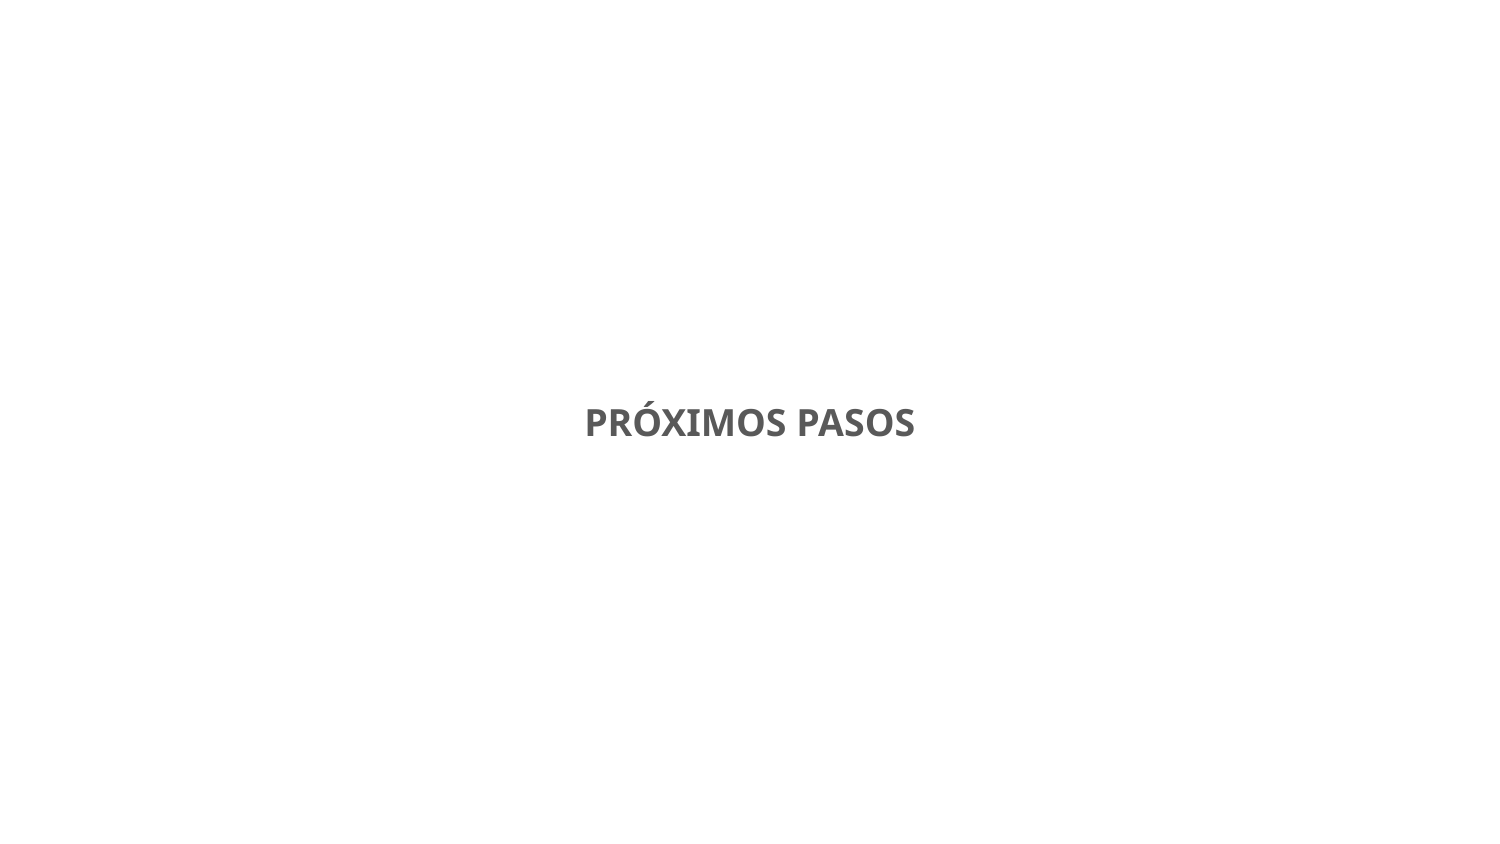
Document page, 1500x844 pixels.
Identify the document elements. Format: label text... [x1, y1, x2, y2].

title PRÓXIMOS PASOS [460, 374, 1040, 470]
